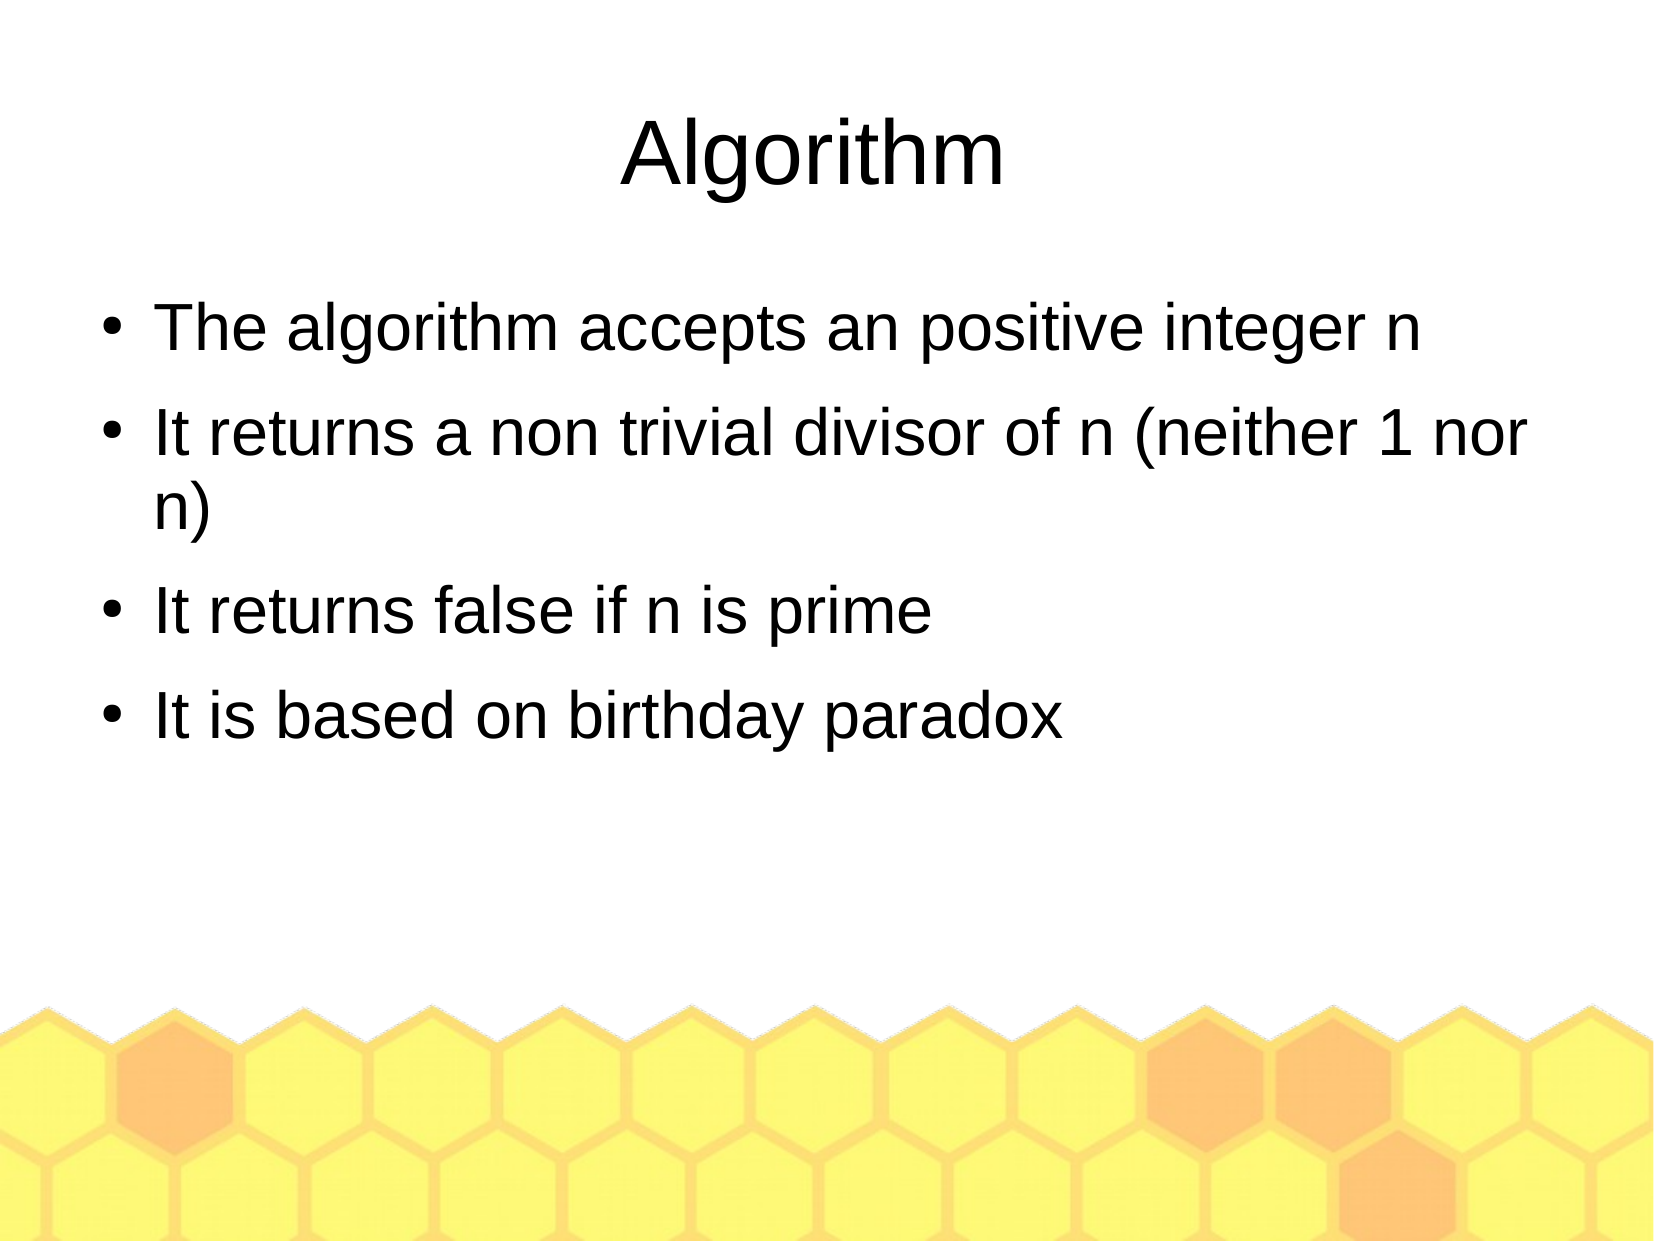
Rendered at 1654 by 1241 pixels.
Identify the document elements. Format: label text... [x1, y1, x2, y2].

picture [0, 1001, 1654, 1241]
list The algorithm accepts an positive integer n It returns a non trivial divisor of n (neither 1 nor n) It returns false if n is prime It is based on birthday paradox [82, 290, 1571, 1010]
title Algorithm [82, 49, 1571, 257]
